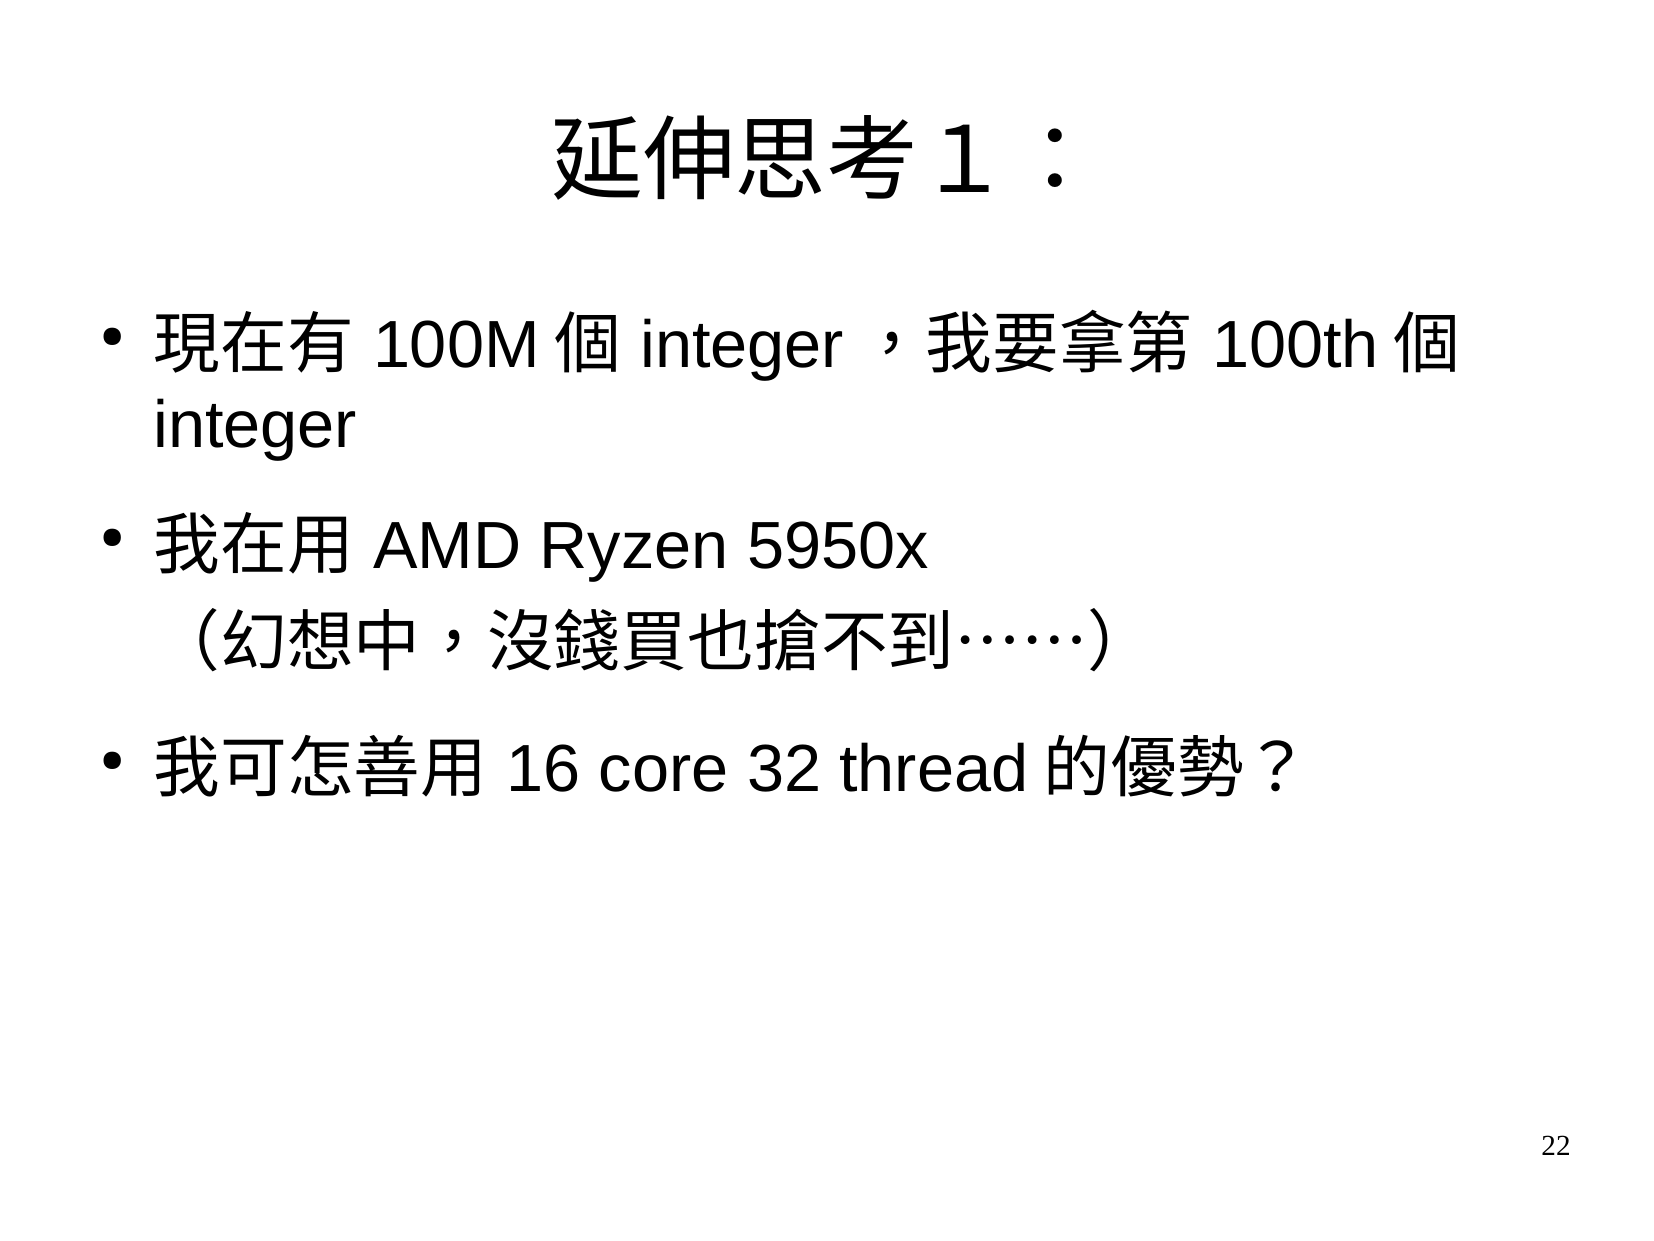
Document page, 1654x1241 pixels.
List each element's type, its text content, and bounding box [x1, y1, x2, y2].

title 延伸思考１： [82, 49, 1571, 257]
list 現在有100M個integer，我要拿第100th個integer 我在用AMD Ryzen 5950x （幻想中，沒錢買也搶不到……） 我可怎善用16 core 32 thread的優勢？ [82, 290, 1571, 1010]
